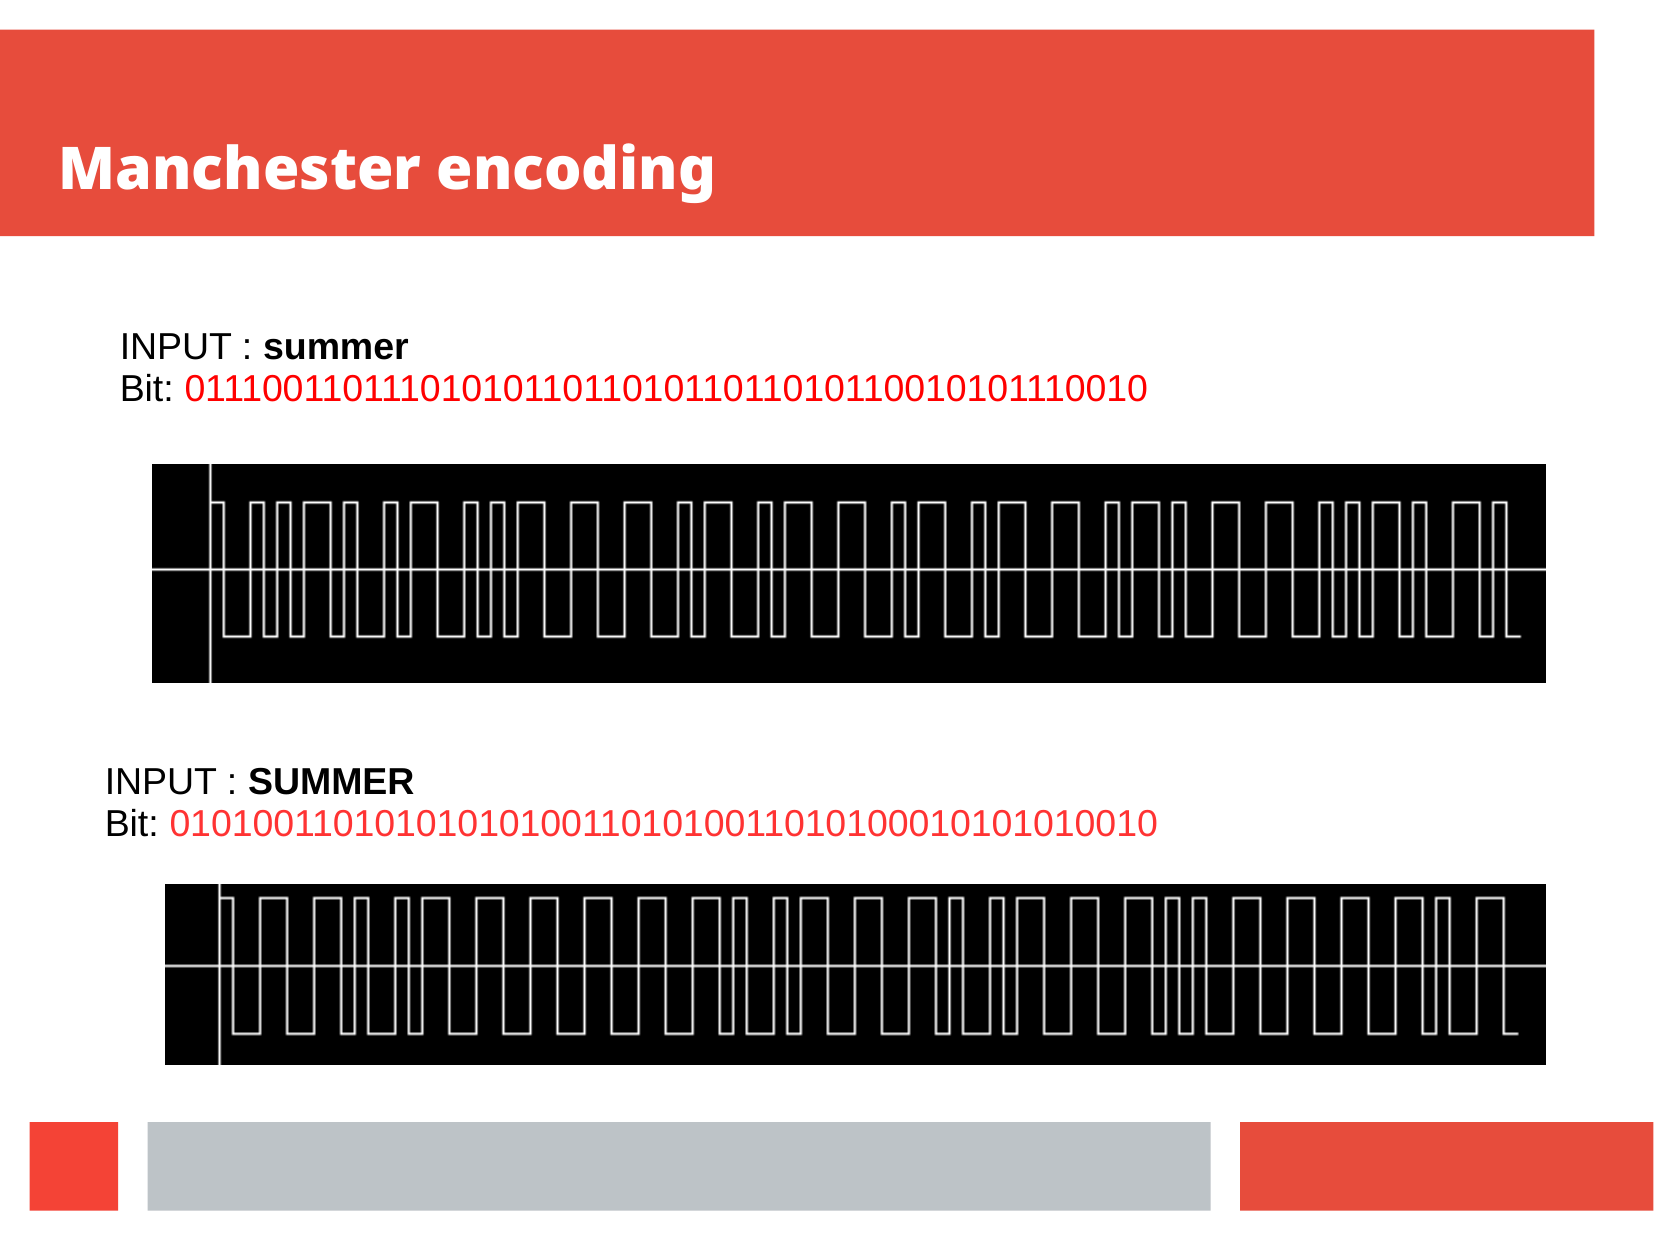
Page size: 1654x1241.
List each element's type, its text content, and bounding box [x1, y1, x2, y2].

picture [165, 884, 1546, 1066]
picture [152, 464, 1546, 683]
title Manchester encoding [59, 59, 1595, 207]
text_box INPUT : summer Bit: 011100110111010101101101011011010110010101110010 [105, 318, 1456, 466]
text_box INPUT : SUMMER Bit: 010100110101010101001101010011010100010101010010 [90, 753, 1441, 901]
